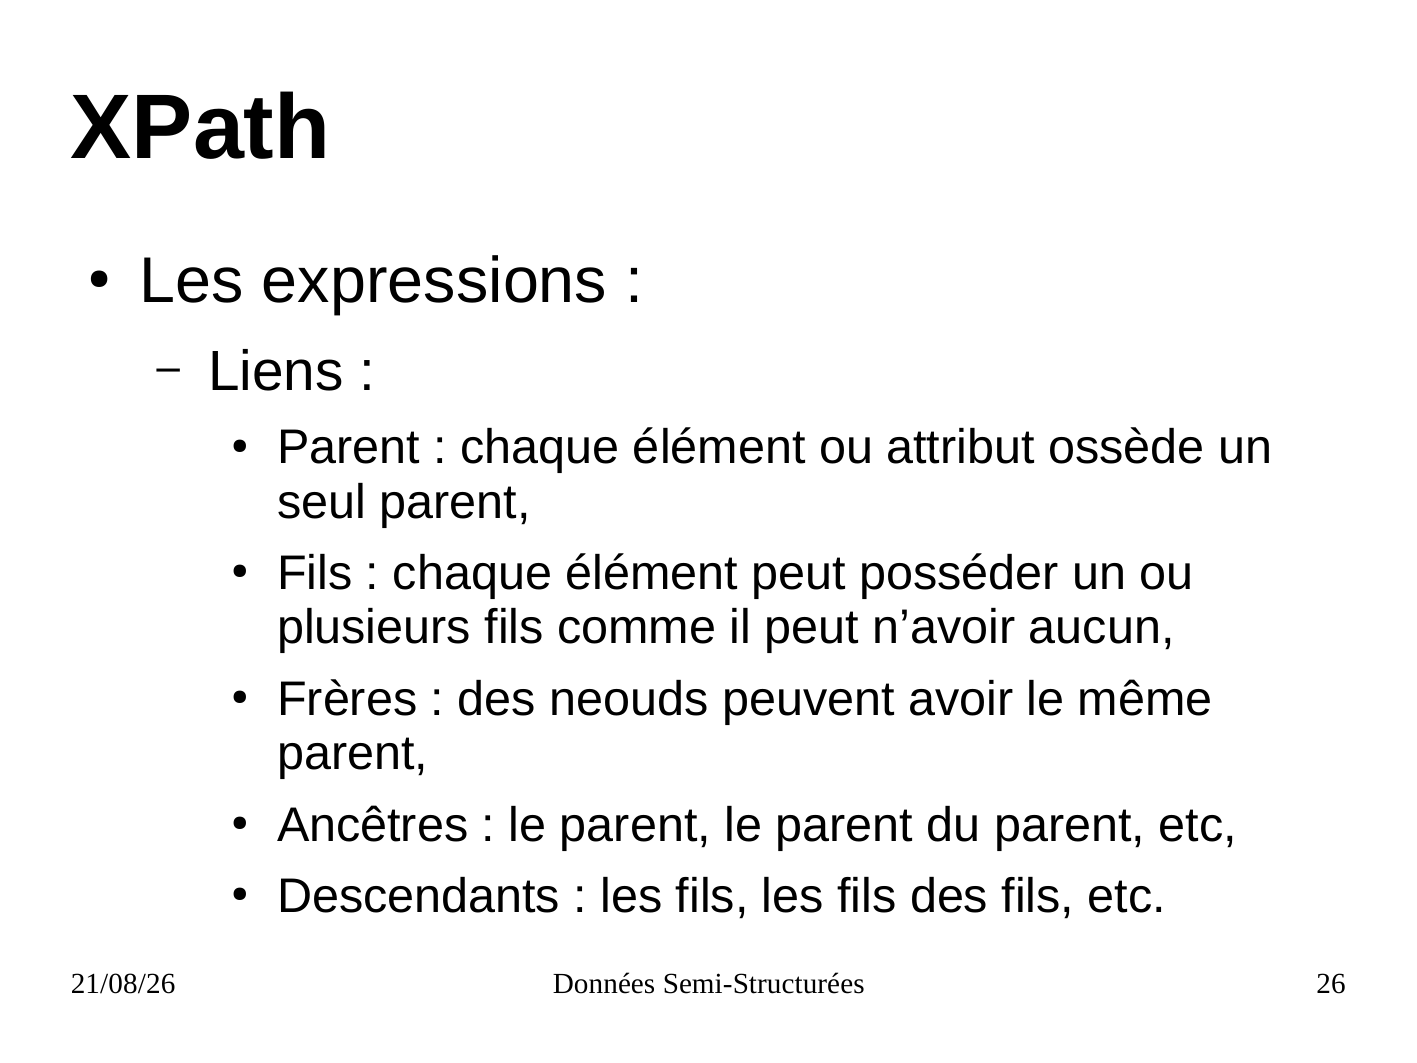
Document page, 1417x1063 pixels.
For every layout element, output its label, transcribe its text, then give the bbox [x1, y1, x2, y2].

list Les expressions : Liens : Parent : chaque élément ou attribut ossède un seul parent, Fils : chaque élément peut posséder un ou plusieurs fils comme il peut n’avoir aucun, Frères : des neouds peuvent avoir le même parent, Ancêtres : le parent, le parent du parent, etc, Descendants : les fils, les fils des fils, etc. [70, 244, 1346, 925]
title XPath [70, 42, 1346, 212]
